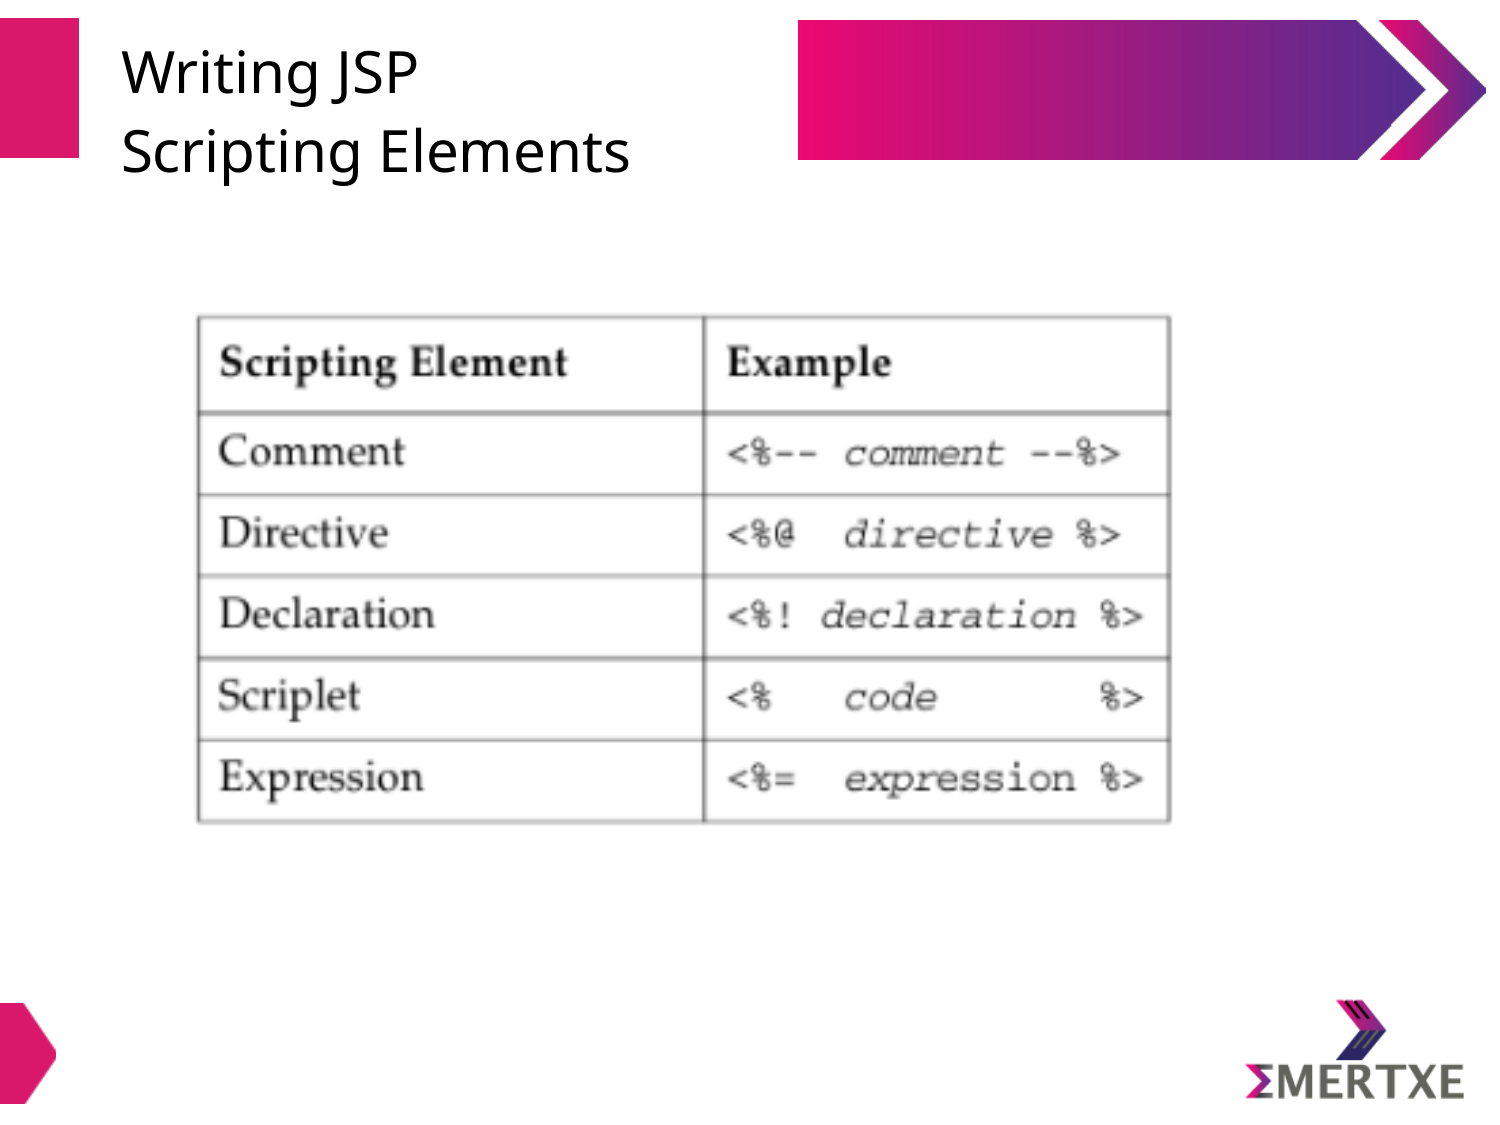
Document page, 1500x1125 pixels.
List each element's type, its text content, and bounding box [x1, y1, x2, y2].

picture [141, 271, 1300, 863]
text_box Writing JSP Scripting Elements [106, 23, 686, 243]
picture [1245, 996, 1465, 1099]
picture [798, 20, 1486, 160]
